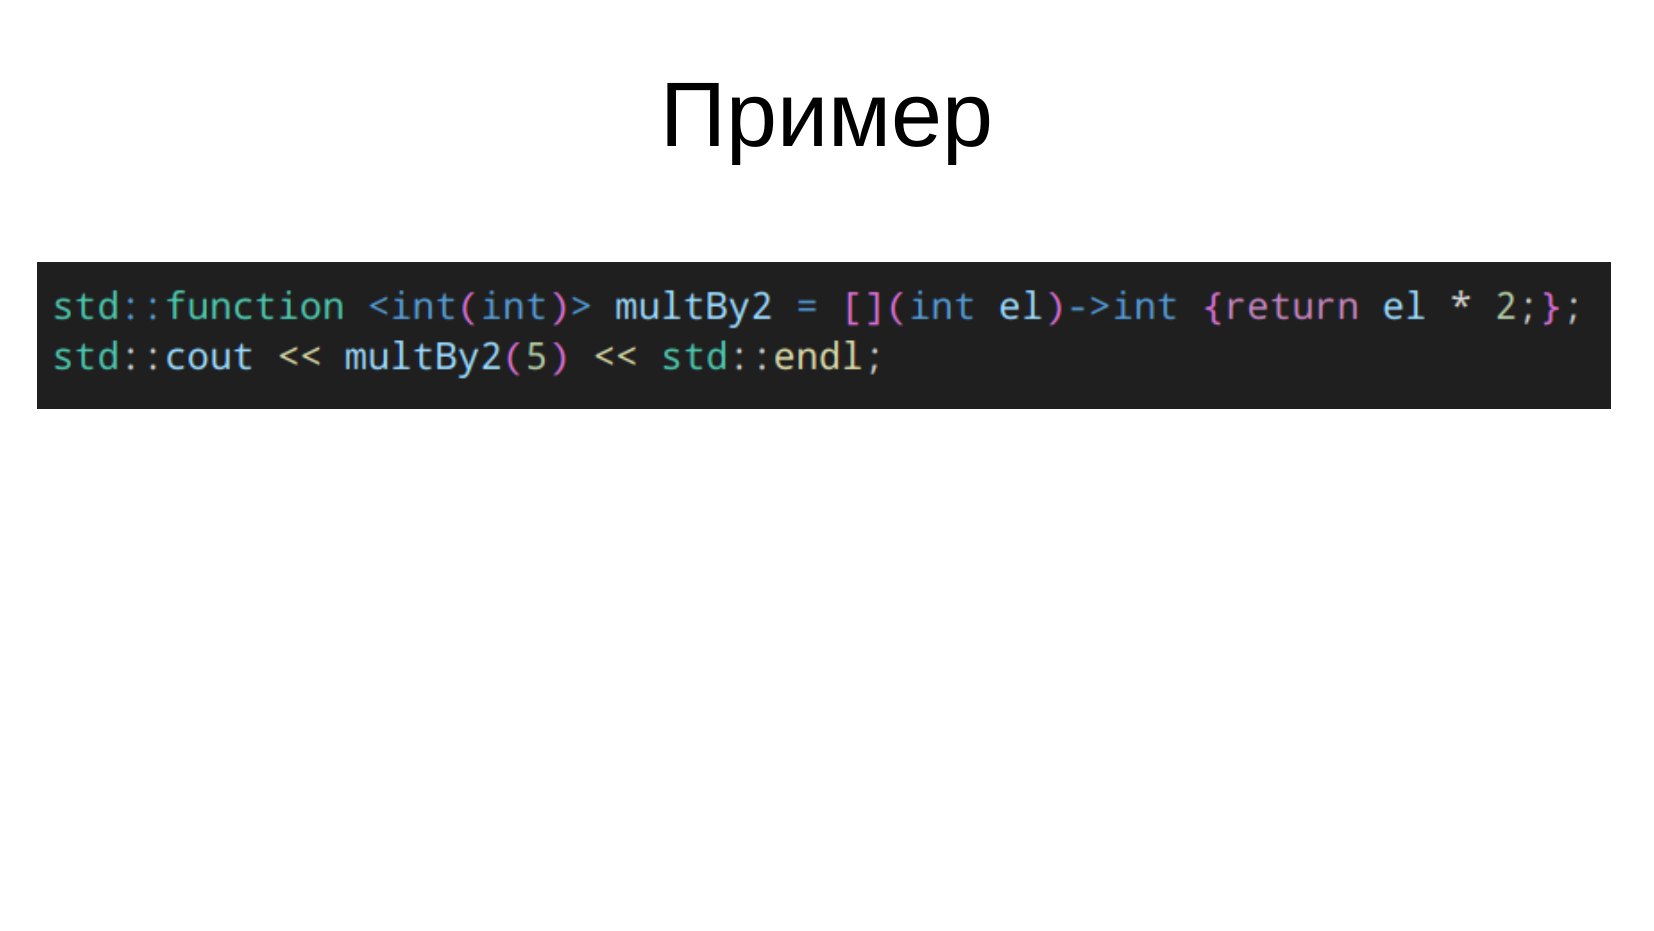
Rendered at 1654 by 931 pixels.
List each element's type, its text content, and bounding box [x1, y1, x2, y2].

title Пример [82, 37, 1571, 193]
picture [37, 262, 1611, 410]
